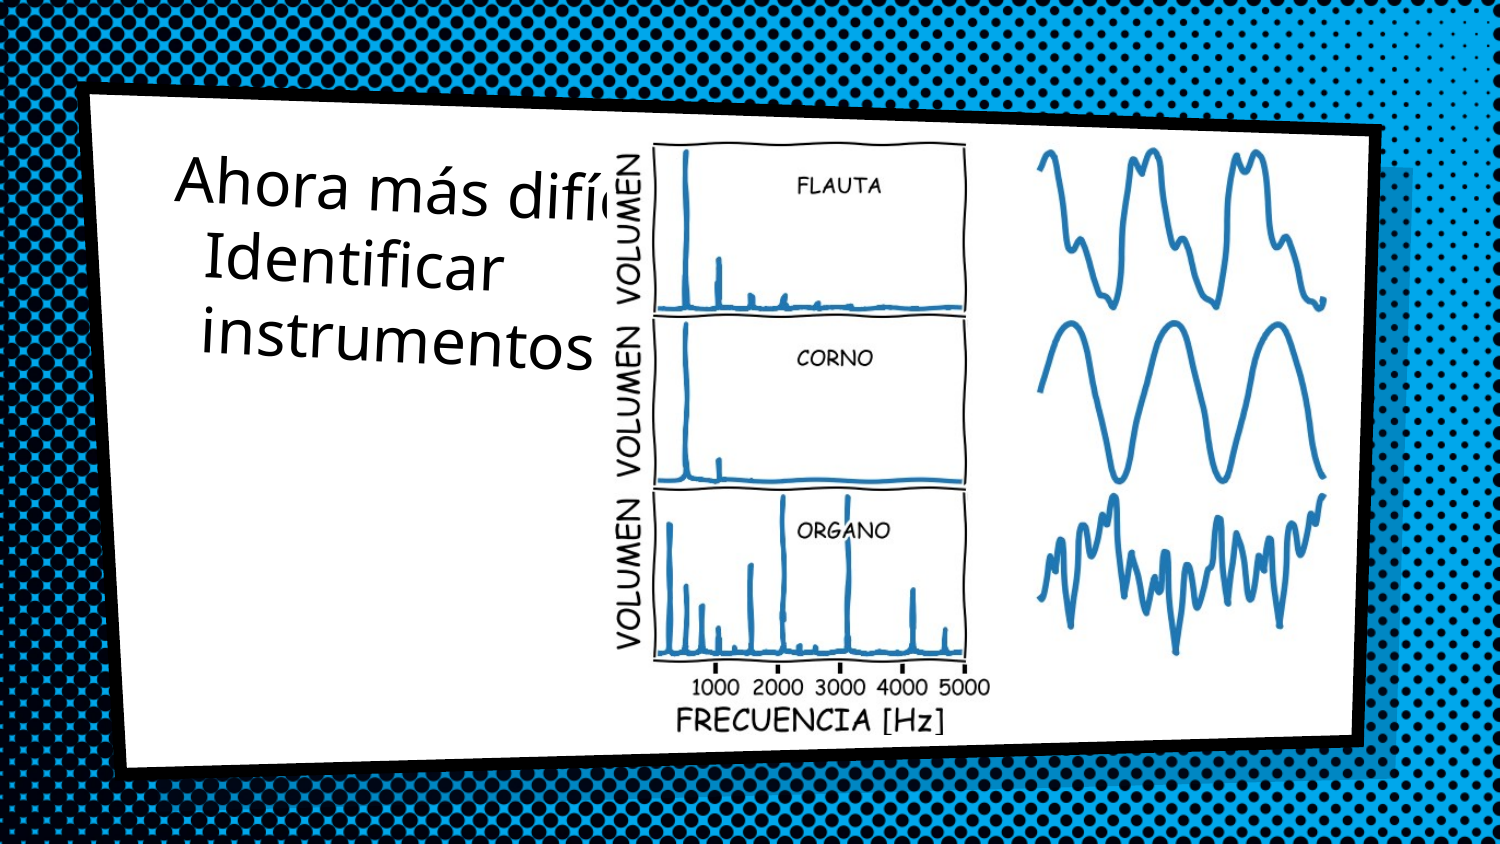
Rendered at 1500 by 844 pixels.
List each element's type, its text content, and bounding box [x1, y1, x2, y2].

picture [1074, 804, 1082, 813]
picture [746, 77, 754, 85]
picture [498, 791, 510, 803]
picture [699, 77, 707, 85]
picture [652, 6, 661, 15]
picture [88, 75, 99, 81]
picture [780, 815, 790, 826]
picture [1297, 793, 1304, 801]
picture [1203, 793, 1211, 801]
picture [52, 391, 65, 405]
picture [1014, 0, 1025, 5]
picture [709, 815, 720, 826]
picture [123, 63, 135, 75]
picture [521, 791, 533, 803]
picture [53, 16, 64, 28]
picture [217, 17, 228, 28]
picture [840, 31, 847, 38]
picture [1438, 817, 1444, 824]
picture [87, 403, 94, 416]
picture [439, 779, 452, 792]
picture [75, 0, 89, 6]
picture [111, 75, 123, 82]
picture [17, 98, 29, 111]
picture [417, 76, 427, 86]
picture [770, 77, 777, 85]
picture [1494, 615, 1500, 627]
picture [1062, 769, 1071, 778]
picture [1133, 793, 1140, 801]
picture [628, 30, 637, 39]
picture [980, 828, 989, 837]
picture [135, 5, 146, 16]
picture [569, 41, 579, 50]
picture [1073, 781, 1083, 790]
picture [370, 29, 380, 39]
picture [910, 101, 917, 108]
picture [1495, 146, 1500, 157]
picture [487, 30, 497, 39]
picture [1309, 758, 1316, 765]
picture [193, 64, 205, 75]
picture [76, 251, 86, 263]
picture [887, 31, 894, 37]
picture [1133, 816, 1141, 825]
picture [1343, 0, 1353, 5]
picture [17, 333, 30, 346]
picture [487, 76, 497, 86]
picture [851, 816, 860, 825]
picture [934, 7, 941, 14]
picture [805, 66, 812, 73]
picture [592, 815, 603, 826]
picture [346, 52, 357, 63]
picture [887, 7, 894, 14]
picture [521, 815, 533, 826]
picture [852, 89, 859, 96]
picture [887, 78, 894, 84]
picture [1494, 803, 1500, 814]
picture [321, 778, 335, 792]
picture [862, 804, 872, 813]
picture [1215, 828, 1222, 836]
picture [687, 89, 696, 97]
picture [311, 64, 322, 75]
picture [52, 181, 65, 193]
picture [41, 122, 53, 134]
picture [394, 29, 403, 39]
picture [1227, 817, 1234, 824]
picture [991, 792, 1001, 801]
picture [1051, 8, 1058, 14]
picture [1061, 0, 1072, 5]
picture [28, 368, 42, 381]
picture [392, 802, 404, 815]
picture [1285, 758, 1293, 765]
picture [768, 803, 779, 814]
picture [487, 6, 497, 16]
picture [990, 0, 1002, 5]
picture [1121, 828, 1129, 837]
picture [147, 17, 158, 28]
picture [968, 792, 977, 802]
picture [768, 827, 778, 838]
picture [311, 41, 322, 51]
picture [804, 792, 813, 802]
picture [640, 65, 649, 74]
picture [828, 89, 836, 96]
picture [29, 181, 41, 193]
picture [252, 75, 263, 87]
picture [452, 65, 462, 74]
picture [334, 64, 345, 74]
picture [708, 837, 722, 844]
picture [1391, 817, 1398, 824]
picture [981, 101, 988, 108]
picture [53, 134, 64, 146]
picture [240, 40, 252, 51]
picture [546, 65, 555, 74]
picture [686, 791, 697, 803]
picture [475, 88, 485, 94]
picture [1285, 805, 1292, 812]
picture [920, 0, 931, 5]
picture [123, 40, 135, 52]
picture [886, 827, 895, 837]
picture [651, 826, 662, 838]
picture [417, 6, 427, 15]
picture [1227, 793, 1234, 801]
picture [298, 776, 322, 792]
picture [1085, 769, 1094, 778]
picture [182, 28, 193, 40]
picture [1050, 757, 1059, 766]
picture [427, 0, 440, 6]
picture [427, 790, 440, 803]
picture [415, 779, 428, 792]
picture [839, 804, 849, 813]
picture [709, 791, 720, 802]
picture [41, 99, 53, 110]
picture [840, 7, 847, 14]
picture [29, 274, 41, 287]
picture [873, 0, 885, 5]
picture [1332, 805, 1339, 812]
picture [570, 65, 579, 74]
picture [699, 54, 707, 61]
picture [664, 18, 672, 26]
picture [229, 5, 240, 16]
picture [299, 75, 310, 87]
picture [358, 17, 368, 27]
picture [793, 54, 800, 61]
picture [899, 66, 906, 73]
picture [1262, 782, 1269, 789]
picture [29, 157, 41, 169]
picture [1191, 781, 1199, 789]
picture [299, 29, 310, 40]
picture [216, 0, 229, 6]
picture [1495, 287, 1500, 298]
picture [229, 52, 240, 63]
picture [1238, 758, 1246, 765]
picture [1074, 757, 1083, 766]
picture [581, 53, 590, 62]
picture [498, 814, 510, 826]
picture [1274, 770, 1281, 777]
picture [780, 768, 790, 779]
picture [557, 826, 568, 838]
picture [734, 19, 742, 26]
picture [722, 6, 731, 15]
picture [662, 0, 674, 5]
picture [1332, 758, 1339, 765]
picture [405, 41, 415, 51]
picture [545, 0, 557, 5]
picture [499, 88, 508, 95]
picture [311, 17, 322, 28]
picture [217, 40, 228, 52]
picture [627, 779, 639, 791]
picture [934, 54, 941, 61]
picture [899, 43, 906, 49]
picture [1027, 757, 1036, 766]
picture [64, 52, 76, 63]
picture [276, 5, 287, 16]
picture [17, 122, 29, 134]
picture [1168, 828, 1176, 836]
picture [711, 19, 718, 26]
picture [922, 89, 929, 96]
picture [263, 0, 276, 6]
picture [956, 758, 966, 767]
picture [429, 18, 438, 27]
picture [440, 29, 450, 39]
picture [499, 18, 508, 27]
picture [770, 7, 777, 14]
picture [1390, 0, 1399, 5]
picture [782, 42, 789, 50]
picture [1332, 829, 1339, 836]
picture [158, 5, 170, 16]
picture [768, 780, 779, 791]
picture [510, 803, 521, 815]
picture [921, 792, 930, 802]
picture [123, 17, 135, 28]
picture [817, 78, 824, 85]
picture [40, 309, 53, 322]
picture [40, 286, 53, 298]
picture [615, 767, 627, 779]
picture [684, 837, 698, 844]
picture [840, 78, 847, 85]
picture [933, 780, 942, 790]
picture [52, 274, 65, 287]
picture [1013, 838, 1025, 844]
picture [852, 42, 859, 49]
picture [1238, 829, 1246, 836]
picture [721, 827, 732, 838]
picture [570, 18, 579, 27]
picture [1403, 805, 1409, 812]
picture [1494, 475, 1500, 486]
picture [615, 815, 627, 826]
picture [886, 804, 895, 813]
picture [639, 815, 650, 826]
picture [1413, 0, 1423, 4]
picture [755, 837, 768, 844]
picture [357, 790, 370, 804]
picture [393, 76, 403, 86]
picture [17, 356, 30, 370]
picture [1156, 793, 1164, 801]
picture [64, 263, 77, 275]
picture [358, 64, 368, 74]
picture [921, 816, 930, 825]
picture [968, 769, 977, 778]
picture [674, 826, 685, 838]
picture [1319, 0, 1329, 5]
picture [617, 41, 625, 50]
picture [827, 816, 837, 825]
picture [803, 815, 813, 825]
picture [40, 356, 53, 369]
picture [252, 5, 263, 16]
picture [417, 53, 427, 62]
picture [1295, 838, 1307, 844]
picture [1495, 100, 1500, 110]
picture [41, 216, 53, 228]
picture [1191, 758, 1199, 766]
picture [558, 30, 567, 39]
picture [64, 192, 76, 205]
picture [616, 65, 625, 74]
picture [792, 804, 802, 814]
picture [734, 89, 742, 97]
picture [17, 216, 30, 228]
picture [911, 7, 917, 14]
picture [52, 345, 65, 357]
picture [40, 403, 53, 416]
picture [451, 815, 463, 826]
picture [476, 18, 485, 27]
picture [735, 42, 742, 50]
picture [1109, 816, 1118, 825]
picture [699, 30, 707, 38]
picture [1494, 732, 1500, 744]
picture [321, 802, 335, 815]
picture [170, 40, 181, 52]
picture [911, 54, 917, 61]
picture [746, 7, 754, 15]
picture [731, 837, 745, 844]
picture [1097, 828, 1106, 837]
picture [52, 227, 65, 240]
picture [826, 0, 838, 5]
picture [521, 770, 533, 780]
picture [76, 181, 82, 193]
picture [825, 837, 839, 844]
picture [723, 54, 730, 61]
picture [1015, 769, 1024, 778]
picture [815, 804, 825, 814]
picture [1004, 7, 1011, 14]
picture [346, 76, 357, 86]
picture [1495, 357, 1500, 368]
picture [29, 87, 41, 99]
picture [1015, 816, 1024, 825]
picture [100, 40, 111, 52]
picture [28, 415, 42, 428]
picture [486, 802, 498, 815]
picture [1495, 381, 1500, 392]
picture [1368, 817, 1374, 824]
picture [111, 28, 123, 40]
picture [1271, 838, 1283, 844]
picture [369, 802, 381, 815]
picture [440, 76, 450, 86]
picture [615, 0, 627, 5]
picture [287, 64, 299, 75]
picture [394, 53, 403, 62]
picture [1239, 782, 1246, 789]
picture [487, 53, 497, 62]
picture [711, 89, 719, 97]
picture [334, 775, 346, 780]
picture [497, 837, 511, 844]
picture [357, 814, 370, 827]
picture [451, 772, 463, 780]
picture [1494, 451, 1500, 462]
picture [1356, 829, 1363, 836]
picture [991, 816, 1001, 825]
picture [52, 251, 65, 263]
picture [1131, 838, 1143, 844]
picture [276, 52, 287, 63]
picture [1262, 829, 1269, 836]
picture [252, 29, 263, 40]
picture [511, 76, 520, 86]
picture [979, 758, 989, 767]
picture [1168, 758, 1176, 766]
picture [1215, 805, 1222, 812]
picture [580, 826, 592, 838]
picture [969, 66, 976, 73]
picture [568, 815, 580, 826]
picture [357, 0, 369, 6]
picture [557, 803, 568, 814]
picture [405, 64, 415, 74]
picture [815, 827, 825, 837]
picture [650, 779, 662, 791]
picture [64, 286, 77, 299]
picture [1356, 805, 1363, 812]
picture [1356, 782, 1363, 789]
picture [617, 88, 626, 97]
picture [791, 827, 802, 837]
picture [864, 101, 871, 107]
picture [452, 88, 462, 93]
picture [1201, 838, 1213, 844]
picture [88, 52, 100, 63]
picture [1248, 838, 1260, 844]
picture [346, 5, 357, 16]
picture [990, 838, 1002, 844]
picture [520, 837, 534, 844]
picture [533, 826, 545, 838]
picture [534, 76, 544, 86]
picture [922, 66, 929, 73]
picture [1344, 770, 1351, 777]
picture [1203, 770, 1211, 777]
picture [627, 826, 638, 838]
picture [1494, 686, 1500, 697]
picture [945, 816, 954, 825]
picture [146, 40, 158, 52]
picture [875, 42, 882, 49]
picture [852, 19, 859, 26]
picture [229, 75, 240, 86]
picture [52, 415, 65, 428]
picture [52, 204, 65, 216]
picture [981, 7, 988, 14]
picture [1368, 723, 1374, 730]
picture [734, 65, 742, 73]
picture [592, 768, 604, 779]
picture [697, 827, 709, 838]
picture [17, 145, 29, 158]
picture [909, 780, 919, 790]
picture [64, 309, 77, 322]
picture [614, 837, 628, 844]
picture [781, 89, 789, 96]
picture [1379, 735, 1386, 742]
picture [464, 30, 473, 39]
picture [1107, 838, 1119, 844]
picture [511, 30, 520, 39]
picture [723, 77, 730, 85]
picture [627, 803, 638, 814]
picture [944, 792, 954, 802]
picture [451, 791, 463, 803]
picture [1097, 757, 1106, 766]
picture [863, 7, 871, 14]
picture [1155, 0, 1166, 5]
picture [452, 18, 462, 27]
picture [721, 803, 732, 814]
picture [1435, 838, 1447, 844]
picture [770, 54, 777, 61]
picture [64, 75, 76, 87]
picture [1344, 794, 1351, 800]
picture [593, 41, 602, 50]
picture [709, 0, 721, 5]
picture [778, 837, 792, 844]
picture [464, 76, 473, 86]
picture [934, 101, 941, 108]
picture [205, 28, 217, 40]
picture [52, 321, 65, 334]
picture [88, 357, 92, 369]
picture [440, 6, 450, 16]
picture [934, 78, 941, 84]
picture [476, 41, 485, 51]
picture [1239, 805, 1246, 812]
picture [1109, 793, 1117, 801]
picture [1368, 770, 1374, 777]
picture [521, 0, 533, 5]
picture [674, 803, 685, 814]
picture [697, 803, 709, 814]
picture [474, 771, 487, 780]
picture [744, 803, 755, 814]
picture [733, 815, 744, 826]
picture [333, 814, 346, 827]
picture [41, 192, 53, 204]
picture [1495, 6, 1500, 16]
picture [122, 0, 136, 6]
picture [1168, 805, 1176, 812]
picture [509, 779, 522, 791]
picture [1250, 793, 1257, 800]
picture [770, 31, 777, 38]
picture [1003, 781, 1012, 790]
picture [0, 0, 498, 844]
picture [380, 790, 393, 804]
picture [1494, 662, 1500, 674]
picture [779, 0, 791, 5]
picture [803, 0, 814, 5]
picture [1156, 770, 1164, 778]
picture [534, 6, 544, 15]
picture [864, 78, 871, 85]
picture [805, 89, 812, 96]
picture [17, 309, 30, 322]
picture [170, 64, 181, 75]
picture [64, 403, 77, 416]
picture [1225, 838, 1236, 844]
picture [145, 0, 159, 6]
picture [849, 837, 862, 844]
picture [1250, 770, 1258, 777]
picture [782, 66, 789, 73]
picture [852, 66, 859, 73]
picture [1495, 217, 1500, 227]
picture [88, 28, 99, 40]
picture [1494, 498, 1500, 509]
picture [40, 333, 53, 346]
picture [64, 380, 77, 393]
picture [1321, 770, 1328, 777]
picture [1097, 804, 1106, 813]
picture [158, 75, 170, 84]
picture [581, 30, 590, 39]
picture [815, 762, 825, 767]
picture [828, 19, 835, 26]
picture [862, 780, 872, 790]
picture [1249, 0, 1259, 5]
picture [1132, 769, 1141, 778]
picture [99, 17, 111, 28]
picture [41, 263, 53, 275]
picture [392, 779, 405, 792]
picture [76, 228, 85, 240]
picture [1097, 781, 1106, 790]
picture [264, 40, 275, 51]
picture [603, 779, 615, 791]
picture [76, 158, 81, 169]
picture [1121, 781, 1129, 789]
picture [1391, 770, 1398, 777]
picture [41, 0, 76, 17]
picture [615, 791, 627, 803]
picture [699, 6, 707, 15]
picture [1027, 804, 1036, 813]
picture [1495, 29, 1500, 39]
picture [299, 52, 310, 63]
picture [862, 761, 872, 767]
picture [897, 0, 908, 5]
picture [921, 769, 931, 778]
picture [111, 5, 123, 17]
picture [158, 28, 170, 40]
picture [1121, 757, 1129, 766]
picture [1121, 805, 1129, 813]
picture [382, 41, 391, 51]
picture [687, 42, 695, 50]
picture [239, 0, 253, 6]
picture [875, 89, 882, 96]
picture [370, 5, 380, 16]
picture [217, 64, 228, 75]
picture [75, 415, 89, 428]
picture [922, 42, 929, 49]
picture [1285, 782, 1292, 789]
picture [333, 790, 346, 804]
picture [958, 54, 964, 61]
picture [946, 66, 952, 73]
picture [64, 333, 77, 346]
picture [76, 40, 88, 52]
picture [933, 759, 942, 767]
picture [1318, 838, 1330, 844]
picture [922, 19, 929, 26]
picture [474, 791, 486, 803]
picture [1495, 123, 1500, 133]
picture [864, 54, 871, 61]
picture [874, 792, 884, 802]
picture [1495, 240, 1500, 250]
picture [17, 52, 29, 64]
picture [758, 89, 765, 97]
picture [956, 780, 966, 790]
picture [957, 101, 964, 108]
picture [1179, 770, 1188, 778]
picture [53, 157, 65, 169]
picture [52, 298, 65, 310]
picture [1495, 76, 1500, 86]
picture [874, 816, 884, 825]
picture [1085, 793, 1094, 801]
picture [640, 88, 649, 97]
picture [333, 0, 346, 6]
picture [897, 769, 907, 779]
picture [18, 75, 29, 87]
picture [1003, 828, 1012, 837]
picture [592, 0, 603, 5]
picture [52, 438, 65, 452]
picture [567, 837, 581, 844]
picture [1274, 817, 1281, 824]
picture [17, 262, 30, 276]
picture [370, 76, 380, 86]
picture [240, 64, 252, 75]
picture [1366, 0, 1376, 4]
picture [523, 18, 532, 27]
picture [1131, 0, 1142, 5]
picture [29, 227, 41, 240]
picture [1296, 0, 1306, 5]
picture [1494, 428, 1500, 439]
picture [662, 768, 674, 779]
picture [899, 19, 906, 26]
picture [593, 88, 602, 98]
picture [556, 779, 568, 791]
picture [909, 760, 919, 767]
picture [1215, 781, 1222, 789]
picture [17, 286, 30, 299]
picture [64, 169, 76, 181]
picture [486, 779, 498, 791]
picture [463, 779, 475, 791]
picture [946, 19, 952, 26]
picture [1225, 0, 1236, 5]
picture [581, 76, 590, 86]
picture [29, 251, 41, 263]
picture [827, 768, 837, 779]
picture [711, 65, 719, 73]
picture [1038, 816, 1047, 825]
picture [286, 814, 300, 827]
picture [264, 17, 275, 28]
picture [674, 779, 685, 791]
picture [605, 30, 614, 39]
picture [839, 761, 849, 767]
picture [909, 804, 919, 813]
picture [53, 87, 64, 99]
picture [745, 827, 755, 838]
picture [64, 216, 76, 228]
picture [675, 77, 684, 85]
picture [886, 780, 896, 790]
picture [380, 774, 393, 780]
picture [463, 802, 475, 815]
picture [1436, 0, 1446, 4]
picture [41, 145, 53, 157]
picture [1272, 0, 1282, 5]
picture [523, 65, 532, 74]
picture [839, 827, 849, 837]
picture [1379, 758, 1386, 765]
picture [1050, 828, 1059, 837]
picture [416, 802, 428, 815]
picture [76, 298, 88, 310]
picture [64, 122, 76, 134]
picture [756, 815, 767, 826]
picture [135, 28, 146, 40]
picture [675, 53, 684, 62]
picture [1297, 749, 1305, 754]
picture [896, 838, 909, 844]
picture [427, 772, 440, 780]
picture [1342, 838, 1353, 844]
picture [1274, 794, 1281, 800]
picture [1494, 709, 1500, 721]
picture [805, 42, 812, 49]
picture [87, 473, 98, 487]
picture [417, 29, 426, 39]
picture [240, 17, 252, 28]
picture [687, 19, 695, 26]
picture [640, 18, 649, 27]
picture [1178, 838, 1189, 844]
picture [1156, 817, 1164, 824]
picture [1495, 170, 1500, 180]
picture [53, 110, 65, 122]
picture [1391, 723, 1397, 730]
picture [358, 41, 368, 51]
picture [1003, 804, 1012, 813]
picture [382, 18, 392, 27]
picture [76, 391, 89, 404]
picture [380, 0, 393, 6]
picture [17, 28, 29, 40]
picture [746, 54, 754, 61]
picture [1038, 792, 1047, 801]
picture [686, 815, 697, 826]
picture [628, 6, 637, 15]
picture [850, 792, 860, 802]
picture [28, 298, 42, 310]
picture [946, 89, 952, 96]
picture [370, 53, 380, 63]
picture [697, 779, 709, 791]
picture [628, 53, 637, 62]
picture [111, 52, 123, 63]
picture [310, 814, 323, 827]
picture [1037, 0, 1049, 5]
picture [474, 0, 486, 6]
picture [558, 6, 567, 15]
picture [511, 6, 520, 15]
picture [568, 769, 580, 779]
picture [357, 774, 370, 780]
picture [192, 0, 206, 6]
picture [1015, 792, 1024, 801]
picture [898, 816, 907, 825]
picture [299, 5, 310, 16]
picture [404, 814, 416, 826]
picture [605, 6, 614, 15]
picture [746, 30, 753, 38]
picture [29, 321, 42, 334]
picture [864, 31, 871, 38]
picture [393, 5, 403, 16]
picture [1297, 817, 1304, 824]
picture [545, 791, 557, 803]
picture [802, 837, 815, 844]
picture [29, 63, 41, 75]
picture [1027, 828, 1036, 837]
picture [64, 98, 76, 111]
picture [346, 29, 356, 39]
picture [744, 780, 756, 791]
picture [592, 791, 603, 803]
picture [991, 769, 1001, 778]
picture [286, 0, 299, 6]
picture [1412, 838, 1424, 844]
picture [452, 41, 462, 50]
picture [76, 275, 87, 287]
picture [158, 52, 170, 63]
picture [511, 53, 520, 62]
picture [839, 780, 849, 790]
picture [1262, 758, 1269, 765]
picture [1495, 53, 1500, 62]
picture [581, 6, 590, 15]
picture [533, 779, 545, 791]
picture [662, 791, 674, 803]
picture [205, 5, 217, 16]
picture [429, 64, 438, 74]
picture [252, 52, 263, 63]
picture [76, 64, 88, 75]
picture [980, 780, 989, 790]
picture [29, 40, 41, 52]
picture [1495, 334, 1500, 344]
picture [404, 773, 417, 780]
picture [817, 54, 824, 61]
picture [605, 53, 614, 62]
picture [817, 7, 824, 14]
picture [1309, 829, 1316, 836]
picture [1495, 263, 1500, 274]
picture [88, 0, 112, 17]
picture [886, 760, 895, 767]
picture [605, 77, 614, 86]
picture [1494, 568, 1500, 580]
picture [146, 63, 158, 75]
picture [64, 239, 76, 252]
picture [182, 5, 193, 16]
picture [76, 368, 88, 381]
picture [498, 771, 510, 780]
picture [533, 803, 545, 814]
picture [323, 52, 333, 63]
picture [639, 791, 650, 803]
picture [64, 146, 76, 157]
picture [264, 64, 275, 75]
picture [887, 101, 894, 108]
picture [733, 768, 744, 779]
picture [1309, 782, 1316, 789]
picture [429, 41, 438, 51]
picture [288, 17, 298, 28]
picture [1285, 829, 1292, 836]
picture [64, 356, 77, 369]
picture [52, 368, 65, 381]
picture [568, 0, 580, 5]
picture [709, 768, 720, 779]
picture [1494, 639, 1500, 650]
picture [723, 30, 730, 38]
picture [791, 780, 802, 791]
picture [1226, 770, 1234, 777]
picture [1144, 781, 1152, 789]
picture [593, 65, 602, 74]
picture [662, 815, 674, 826]
picture [956, 804, 966, 813]
picture [323, 76, 333, 87]
picture [897, 792, 907, 802]
picture [1365, 838, 1377, 844]
picture [1050, 781, 1059, 790]
picture [1085, 816, 1094, 825]
picture [943, 0, 955, 5]
picture [628, 77, 637, 86]
picture [569, 88, 579, 97]
picture [404, 790, 417, 803]
picture [685, 0, 697, 5]
picture [661, 837, 675, 844]
picture [899, 89, 906, 96]
picture [1297, 770, 1304, 777]
picture [675, 6, 684, 15]
picture [780, 791, 790, 802]
picture [1426, 829, 1433, 835]
picture [1321, 793, 1327, 800]
picture [805, 19, 812, 26]
picture [29, 110, 41, 122]
picture [875, 19, 882, 26]
picture [427, 814, 440, 826]
picture [968, 816, 977, 825]
picture [193, 17, 205, 28]
picture [663, 88, 672, 97]
picture [1084, 0, 1095, 5]
picture [1494, 826, 1500, 838]
picture [1494, 545, 1500, 556]
picture [40, 426, 53, 440]
picture [135, 52, 146, 63]
picture [499, 41, 508, 50]
picture [933, 804, 942, 813]
picture [41, 28, 53, 40]
picture [1494, 779, 1500, 791]
picture [617, 18, 625, 27]
picture [1003, 757, 1012, 767]
picture [652, 77, 661, 85]
picture [1494, 592, 1500, 603]
picture [1495, 311, 1500, 321]
picture [664, 65, 672, 74]
picture [840, 54, 847, 61]
picture [966, 838, 979, 844]
picture [546, 88, 555, 96]
picture [276, 29, 287, 40]
picture [405, 18, 415, 27]
picture [17, 239, 30, 252]
picture [229, 28, 240, 40]
picture [711, 42, 719, 50]
picture [815, 780, 825, 790]
picture [380, 814, 393, 827]
picture [1168, 781, 1176, 789]
picture [969, 90, 976, 96]
picture [135, 75, 146, 83]
picture [1201, 0, 1212, 5]
picture [944, 769, 954, 778]
picture [828, 66, 835, 73]
picture [872, 837, 885, 844]
picture [803, 768, 814, 779]
picture [1084, 838, 1096, 844]
picture [1005, 101, 1011, 108]
picture [76, 204, 83, 216]
picture [193, 40, 205, 52]
picture [1154, 838, 1166, 844]
picture [793, 77, 800, 85]
picture [1037, 838, 1049, 844]
picture [1180, 817, 1187, 824]
picture [64, 438, 97, 475]
picture [76, 345, 88, 357]
picture [756, 0, 767, 5]
picture [651, 803, 662, 814]
picture [943, 838, 955, 844]
picture [817, 31, 824, 38]
picture [1062, 816, 1071, 825]
picture [286, 790, 311, 815]
picture [17, 192, 29, 205]
picture [335, 41, 345, 51]
picture [1333, 782, 1339, 789]
picture [87, 380, 93, 392]
picture [546, 41, 555, 50]
picture [1178, 0, 1189, 5]
picture [382, 64, 392, 74]
picture [1191, 805, 1199, 812]
picture [1459, 838, 1470, 844]
picture [1191, 829, 1199, 836]
picture [676, 30, 684, 38]
picture [639, 768, 650, 779]
picture [640, 41, 649, 50]
picture [934, 31, 941, 37]
picture [850, 0, 861, 5]
picture [76, 17, 88, 28]
picture [1379, 805, 1386, 812]
picture [53, 63, 64, 75]
picture [323, 29, 333, 39]
picture [875, 66, 882, 73]
picture [345, 802, 358, 815]
picture [1144, 757, 1152, 766]
picture [29, 204, 41, 216]
picture [368, 779, 381, 792]
picture [1344, 817, 1351, 824]
picture [1495, 194, 1500, 204]
picture [1203, 817, 1211, 824]
picture [404, 0, 416, 6]
picture [345, 778, 358, 792]
picture [1368, 676, 1374, 683]
picture [909, 827, 919, 837]
picture [827, 792, 837, 802]
picture [1074, 828, 1082, 837]
picture [1379, 782, 1386, 788]
picture [1379, 829, 1386, 835]
picture [440, 53, 450, 62]
picture [1050, 804, 1059, 813]
picture [64, 427, 77, 440]
picture [829, 42, 835, 49]
picture [545, 769, 557, 779]
picture [464, 6, 473, 15]
picture [499, 65, 509, 74]
picture [956, 827, 965, 837]
picture [639, 0, 650, 5]
picture [756, 768, 767, 779]
picture [1321, 817, 1328, 824]
picture [732, 0, 744, 5]
picture [170, 17, 181, 28]
picture [41, 75, 53, 87]
picture [523, 88, 532, 96]
picture [523, 41, 532, 50]
picture [1108, 0, 1119, 5]
picture [310, 0, 323, 6]
picture [546, 18, 555, 27]
picture [439, 802, 451, 815]
title Ahora más difícil: Identificar instrumentos [151, 116, 656, 400]
picture [405, 88, 415, 92]
picture [64, 28, 76, 40]
picture [29, 17, 41, 28]
picture [1038, 769, 1048, 778]
picture [1356, 758, 1363, 765]
picture [652, 30, 660, 38]
picture [874, 769, 884, 779]
picture [309, 790, 323, 804]
picture [933, 828, 942, 837]
picture [1026, 781, 1036, 790]
picture [793, 7, 801, 14]
picture [604, 826, 615, 838]
picture [1215, 758, 1223, 766]
picture [593, 18, 602, 27]
picture [967, 0, 978, 5]
picture [792, 763, 802, 767]
picture [205, 52, 217, 63]
picture [1494, 756, 1500, 768]
picture [919, 838, 932, 844]
picture [1180, 793, 1187, 801]
picture [1494, 404, 1500, 415]
picture [41, 239, 53, 251]
picture [276, 76, 287, 87]
picture [687, 65, 696, 73]
picture [41, 169, 53, 181]
picture [758, 42, 765, 50]
picture [53, 40, 64, 52]
picture [1109, 769, 1118, 778]
picture [793, 31, 800, 38]
picture [758, 66, 765, 73]
picture [464, 53, 473, 62]
picture [429, 88, 438, 93]
picture [29, 134, 41, 146]
picture [1250, 817, 1257, 824]
picture [1309, 805, 1316, 812]
picture [1483, 0, 1493, 5]
picture [603, 803, 615, 814]
picture [544, 837, 558, 844]
picture [476, 65, 485, 74]
picture [87, 426, 96, 440]
picture [721, 780, 732, 791]
picture [474, 815, 486, 826]
picture [99, 64, 111, 75]
picture [1262, 805, 1269, 812]
picture [169, 0, 182, 6]
picture [41, 52, 53, 63]
picture [606, 140, 1337, 735]
picture [733, 791, 744, 802]
picture [498, 0, 510, 6]
picture [182, 52, 193, 63]
picture [1062, 793, 1071, 801]
picture [686, 768, 697, 779]
picture [534, 53, 544, 62]
picture [1415, 817, 1421, 824]
picture [591, 837, 605, 844]
picture [1060, 838, 1072, 844]
picture [652, 53, 661, 62]
picture [887, 54, 894, 61]
picture [957, 7, 964, 14]
picture [1379, 712, 1386, 718]
picture [758, 19, 765, 26]
picture [534, 30, 544, 39]
picture [76, 321, 88, 334]
picture [335, 17, 345, 27]
picture [451, 0, 463, 6]
picture [1494, 521, 1500, 533]
picture [182, 75, 193, 84]
picture [580, 779, 592, 791]
picture [28, 344, 42, 358]
picture [664, 42, 672, 50]
picture [638, 837, 651, 844]
picture [545, 815, 557, 826]
picture [1144, 828, 1152, 837]
picture [558, 76, 567, 86]
picture [850, 768, 861, 779]
picture [40, 380, 54, 393]
picture [558, 53, 567, 62]
picture [1460, 0, 1470, 4]
picture [205, 75, 216, 85]
picture [1145, 805, 1152, 813]
picture [287, 40, 298, 51]
picture [756, 791, 767, 802]
picture [17, 169, 29, 181]
picture [1482, 838, 1494, 844]
picture [782, 19, 789, 26]
picture [323, 5, 333, 16]
picture [580, 803, 592, 814]
picture [980, 804, 989, 813]
picture [510, 826, 521, 838]
picture [862, 827, 872, 837]
picture [568, 791, 580, 803]
picture [1389, 838, 1400, 844]
